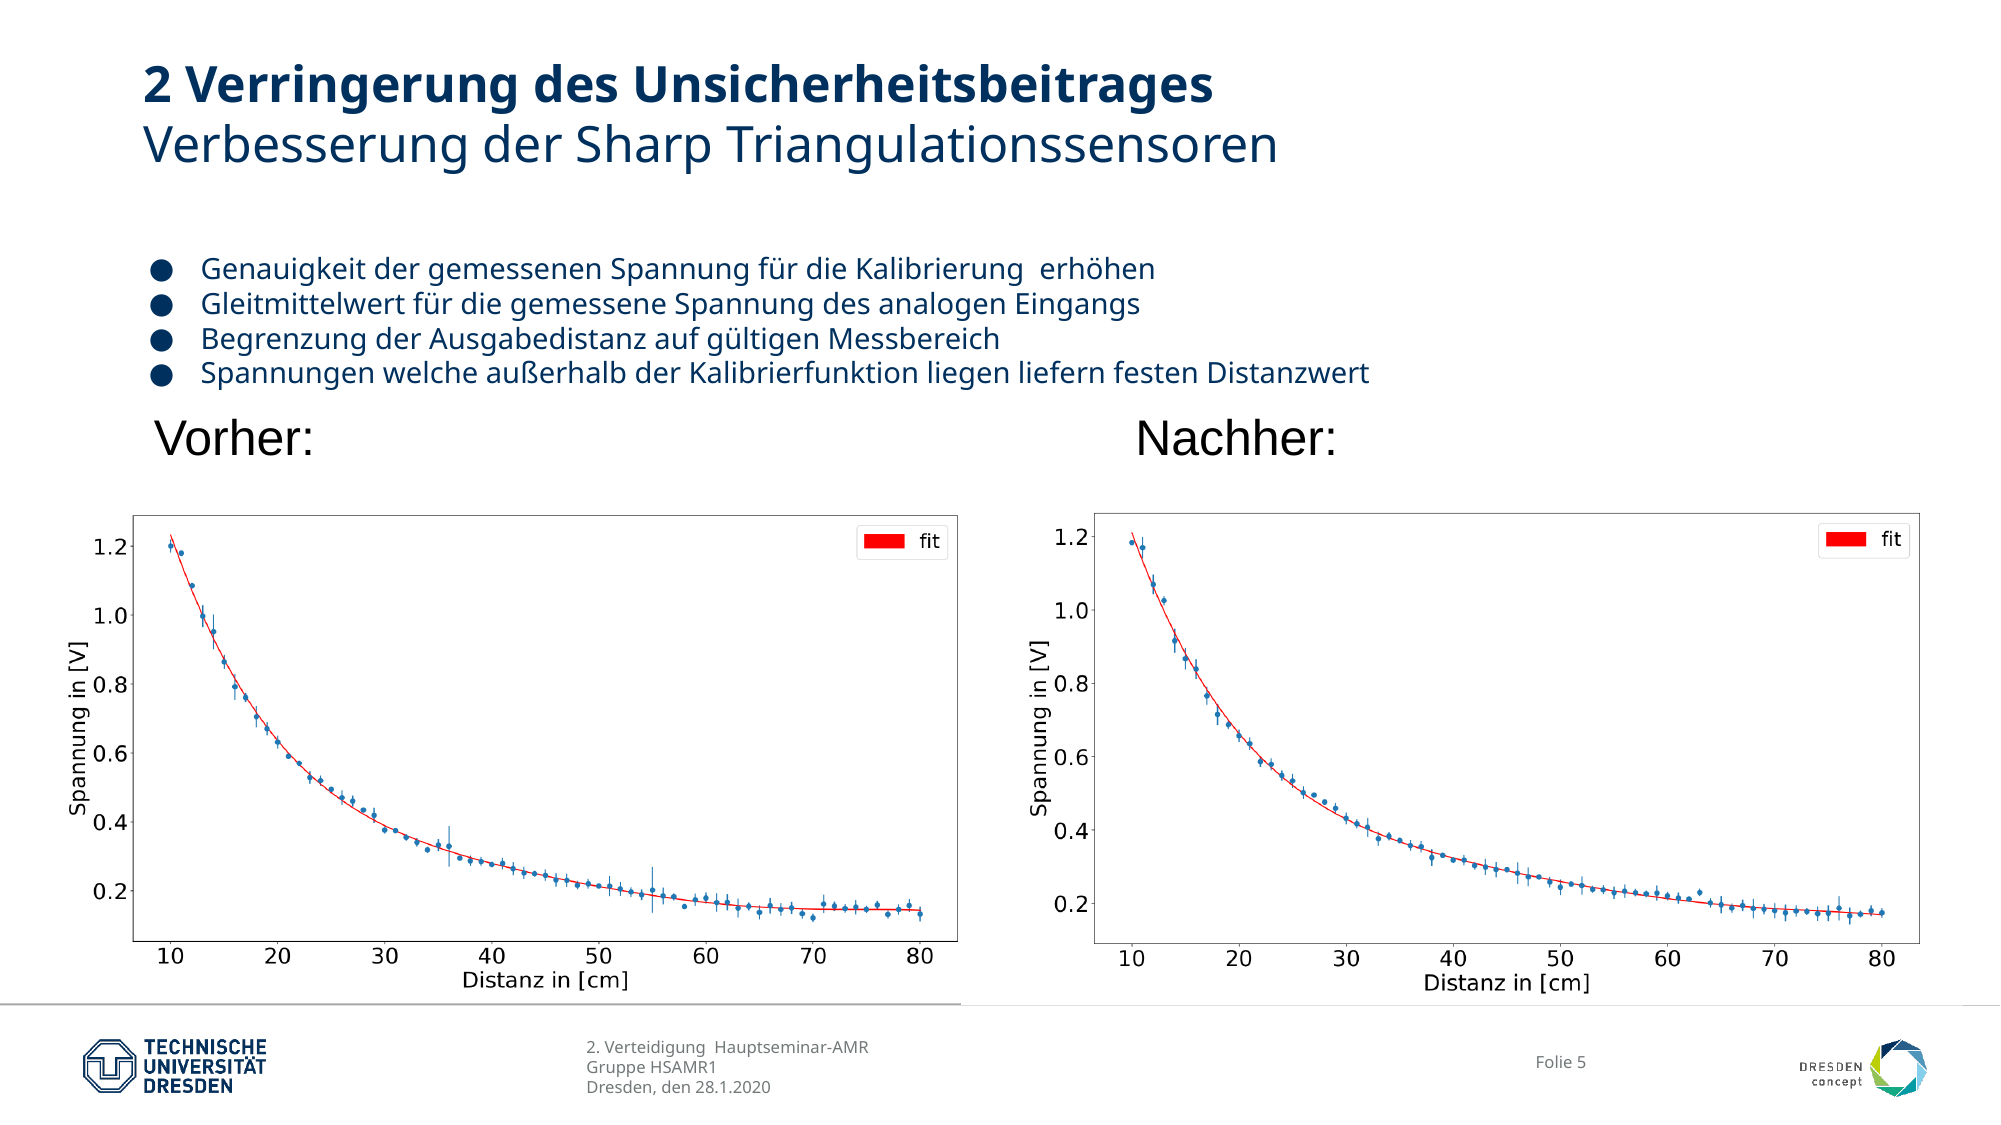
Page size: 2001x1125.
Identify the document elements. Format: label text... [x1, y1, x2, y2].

text_box Genauigkeit der gemessenen Spannung für die Kalibrierung erhöhen Gleitmittelwert für die gemessene Spannung des analogen Eingangs Begrenzung der Ausgabedistanz auf gültigen Messbereich Spannungen welche außerhalb der Kalibrierfunktion liegen liefern festen Distanzwert [110, 234, 1890, 386]
title 2 Verringerung des Unsicherheitsbeitrages Verbesserung der Sharp Triangulationssensoren [143, 56, 1880, 169]
text_box Vorher: [138, 389, 1000, 491]
picture [83, 1039, 266, 1093]
text_box Nachher: [1120, 389, 2000, 491]
picture [0, 446, 2000, 1005]
picture [1800, 1039, 1927, 1097]
